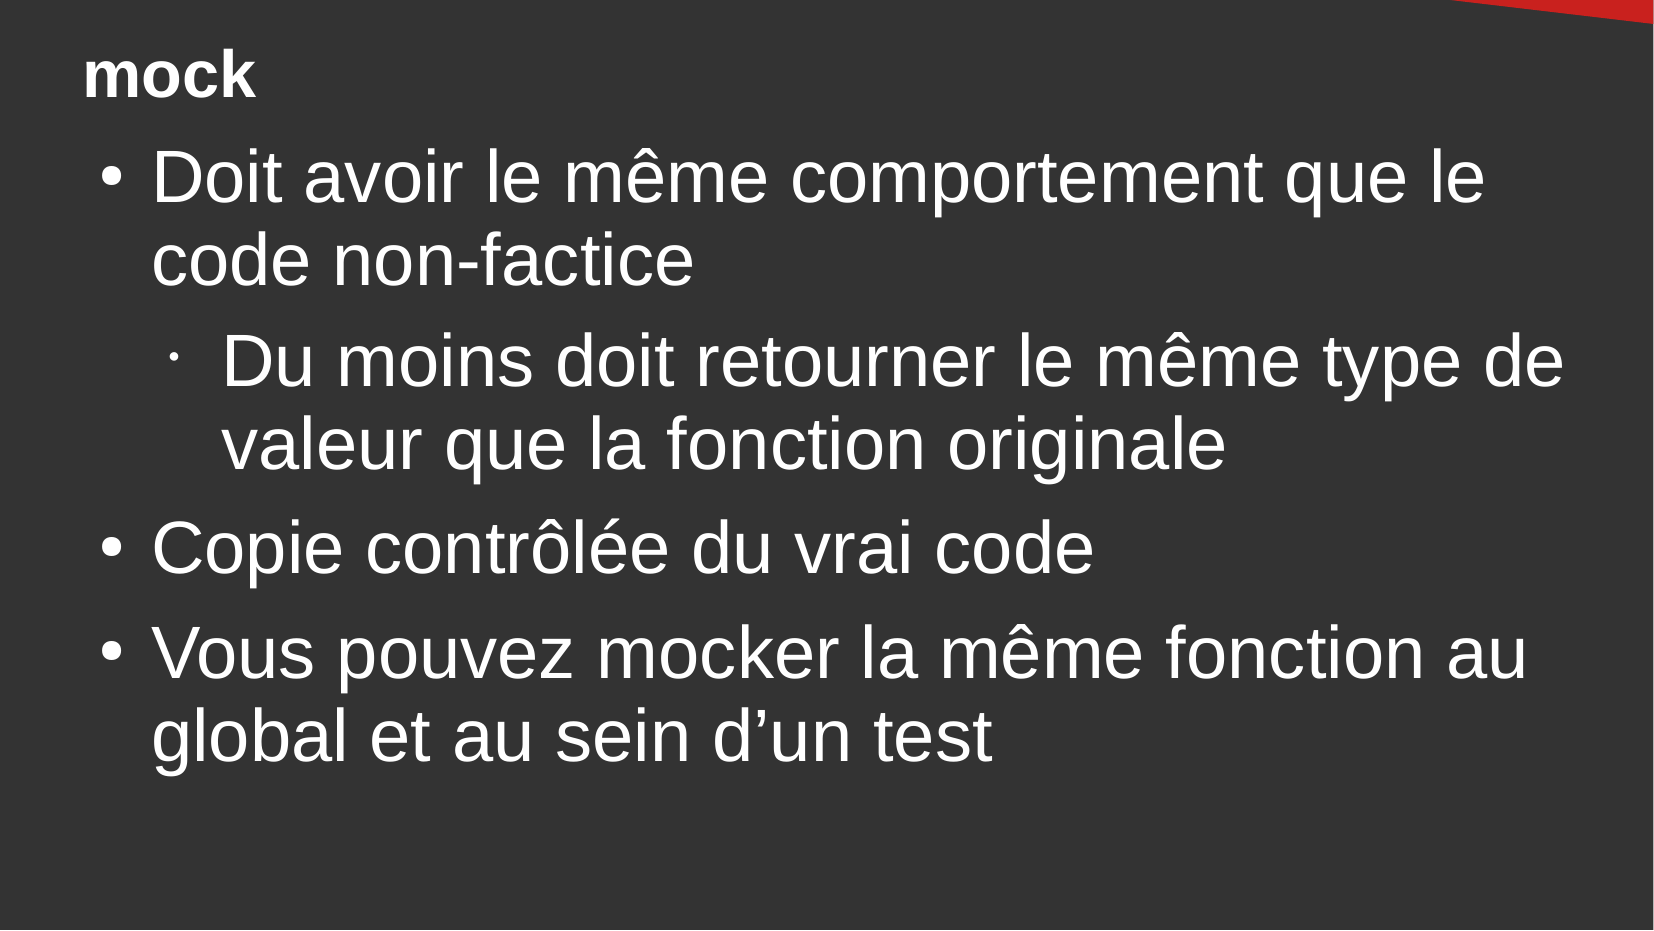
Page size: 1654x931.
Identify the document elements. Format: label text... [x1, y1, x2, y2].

list Doit avoir le même comportement que le code non-factice Du moins doit retourner le même type de valeur que la fonction originale Copie contrôlée du vrai code Vous pouvez mocker la même fonction au global et au sein d’un test [80, 135, 1619, 780]
title mock [82, 37, 1571, 112]
text_box [1450, 0, 1654, 25]
